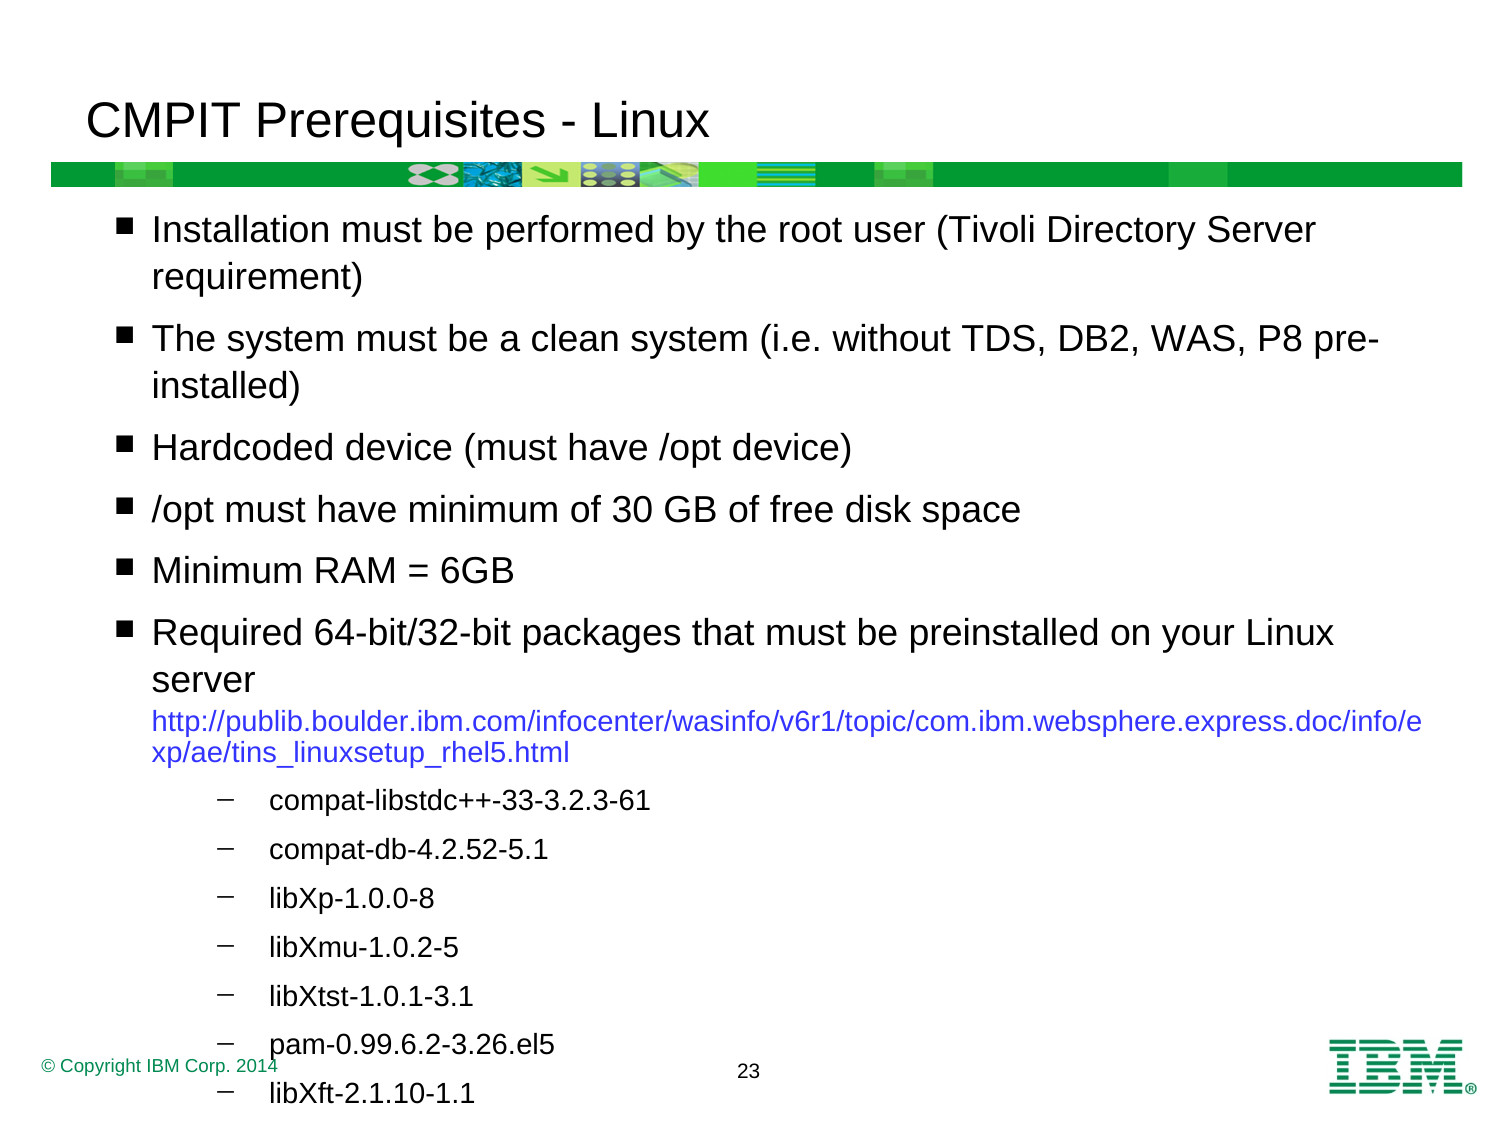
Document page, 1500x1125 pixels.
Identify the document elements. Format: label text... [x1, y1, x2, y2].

picture [50, 161, 1463, 189]
title CMPIT Prerequisites - Linux [53, 75, 1441, 165]
list Installation must be performed by the root user (Tivoli Directory Server requirement) The system must be a clean system (i.e. without TDS, DB2, WAS, P8 pre-installed) Hardcoded device (must have /opt device) /opt must have minimum of 30 GB of free disk space Minimum RAM = 6GB Required 64-bit/32-bit packages that must be preinstalled on your Linux server http://publib.boulder.ibm.com/infocenter/wasinfo/v6r1/topic/com.ibm.websphere.express.doc/info/exp/ae/tins_linuxsetup_rhel5.html compat-libstdc++-33-3.2.3-61 compat-db-4.2.52-5.1 libXp-1.0.0-8 libXmu-1.0.2-5 libXtst-1.0.1-3.1 pam-0.99.6.2-3.26.el5 libXft-2.1.10-1.1 [45, 195, 1453, 1087]
picture [1327, 1037, 1479, 1096]
